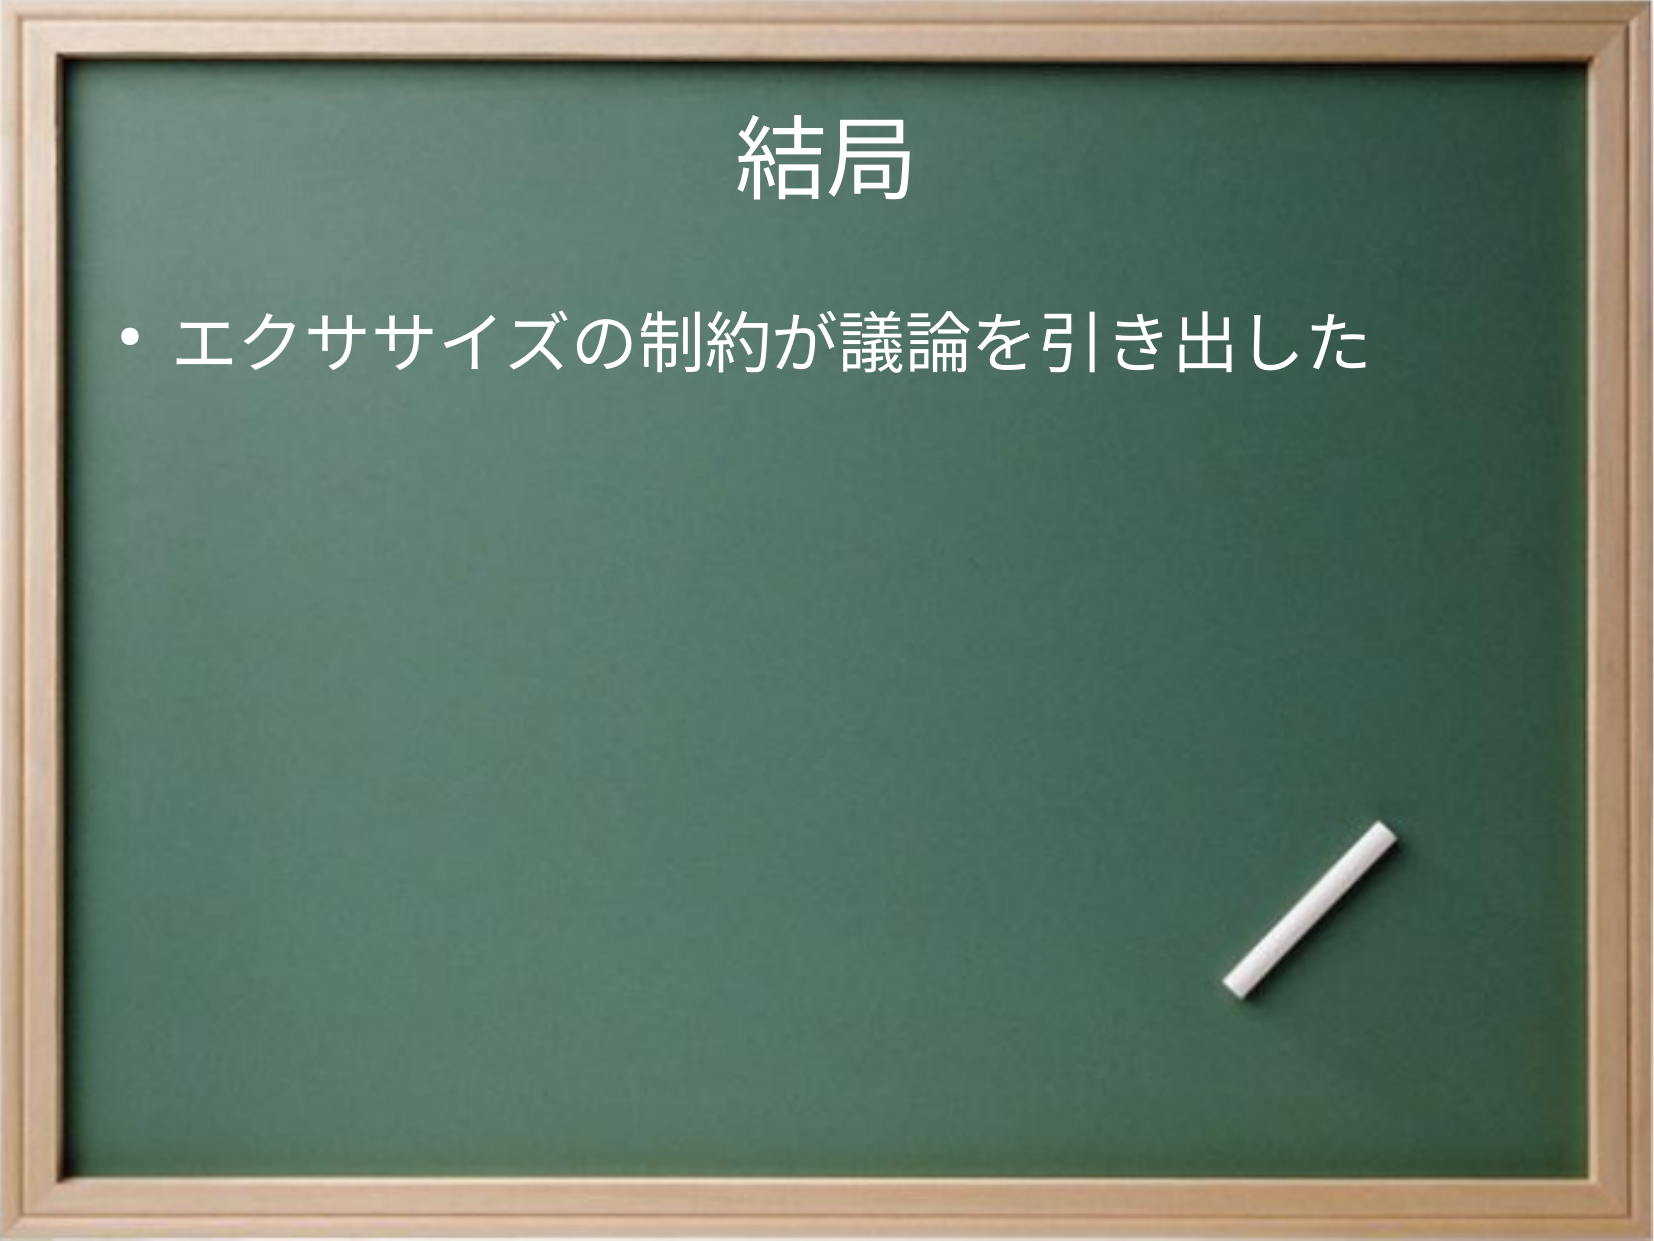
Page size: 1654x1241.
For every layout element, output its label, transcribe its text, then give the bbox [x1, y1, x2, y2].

picture [0, 0, 1654, 1241]
title 結局 [82, 49, 1571, 257]
list エクササイズの制約が議論を引き出した [82, 290, 1571, 1101]
